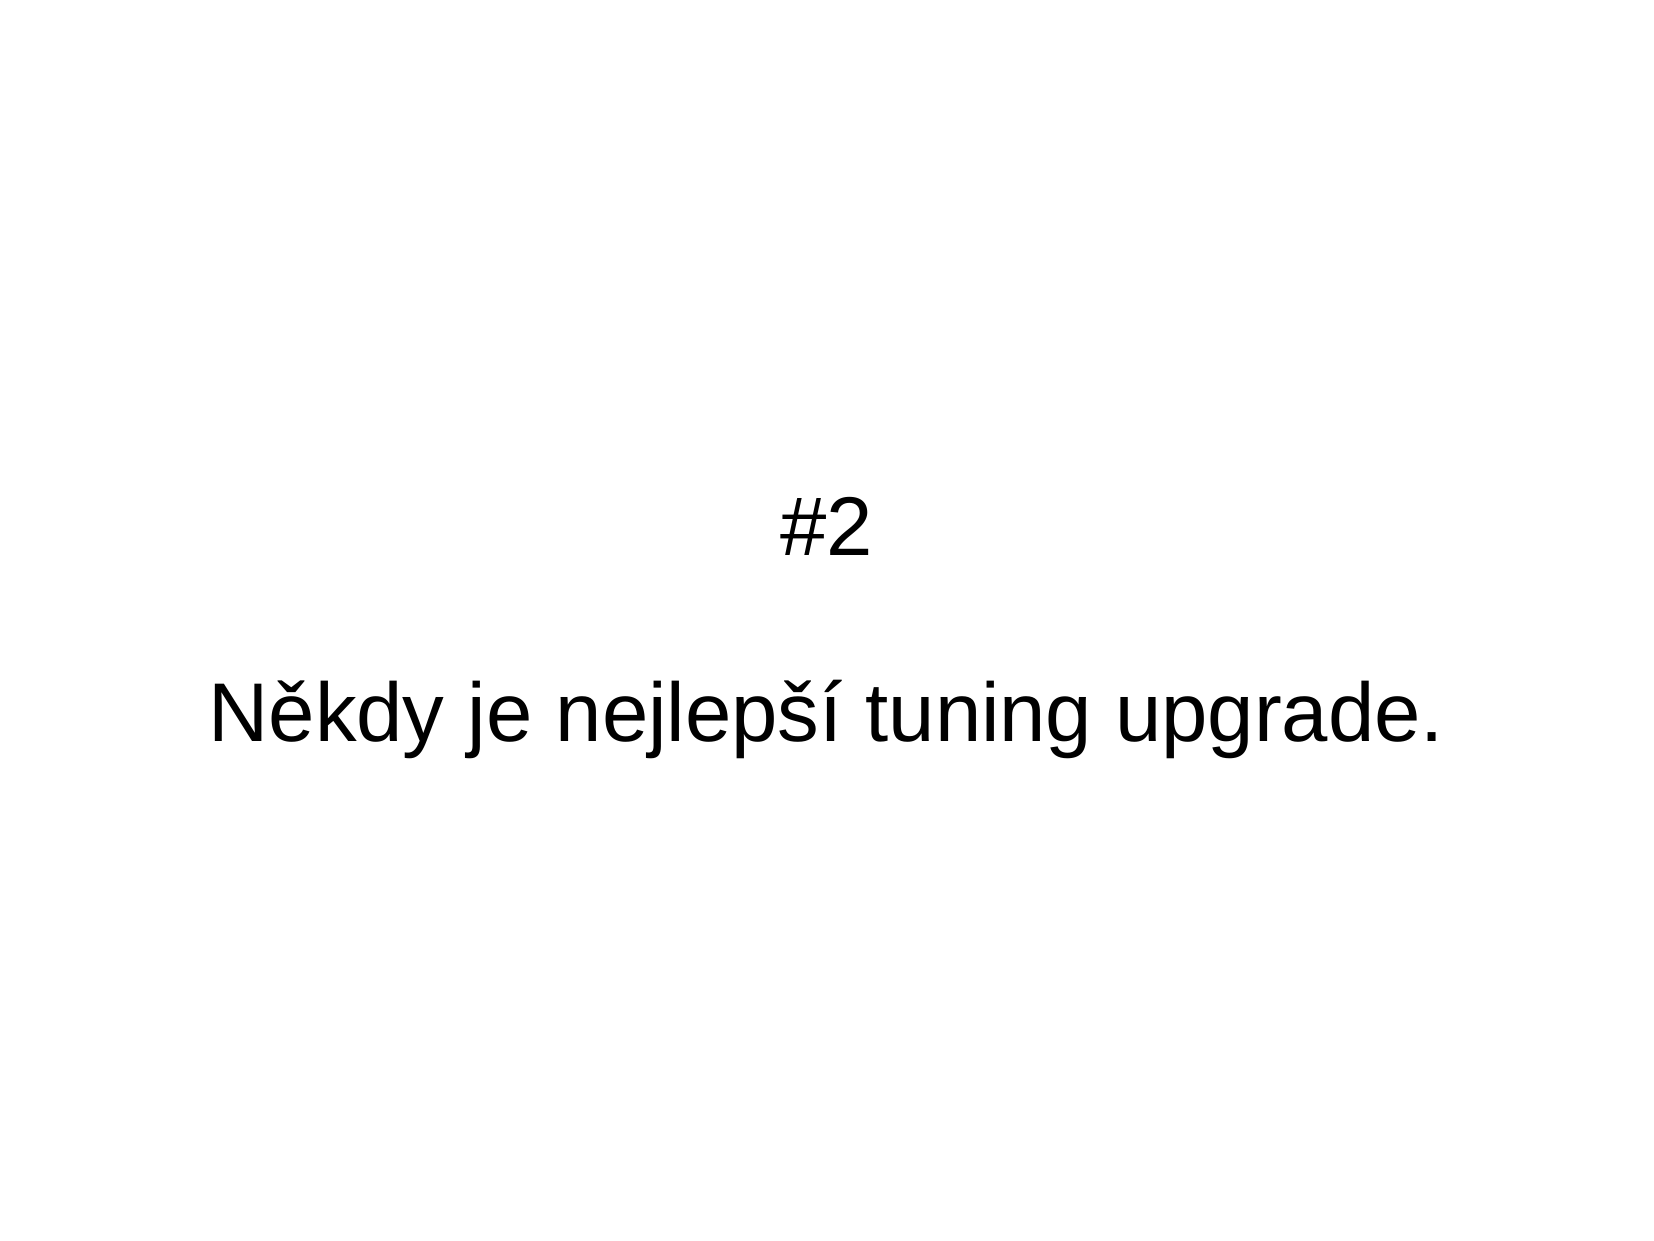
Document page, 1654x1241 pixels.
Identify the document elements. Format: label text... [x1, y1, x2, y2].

subtitle #2 Někdy je nejlepší tuning upgrade. [82, 140, 1571, 1101]
